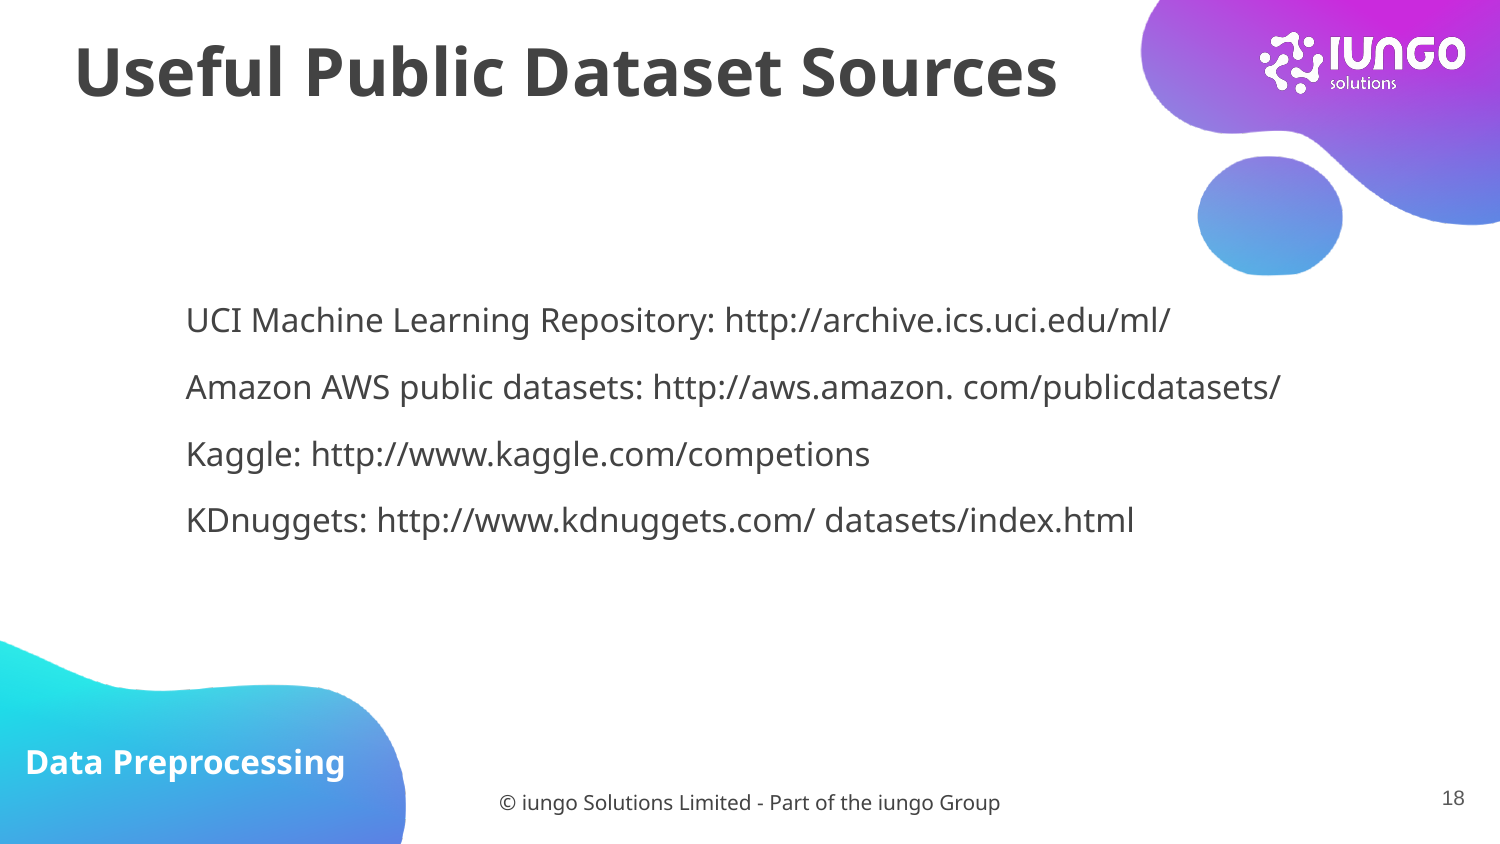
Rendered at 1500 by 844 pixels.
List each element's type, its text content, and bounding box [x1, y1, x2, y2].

title Useful Public Dataset Sources [58, 30, 1176, 125]
slide_number <number> [1389, 764, 1480, 830]
list UCI Machine Learning Repository: http://archive.ics.uci.edu/ml/ Amazon AWS public datasets: http://aws.amazon. com/publicdatasets/ Kaggle: http://www.kaggle.com/competions KDnuggets: http://www.kdnuggets.com/ datasets/index.html [95, 278, 1390, 573]
subtitle Data Preprocessing [9, 719, 411, 844]
picture [0, 0, 1500, 844]
